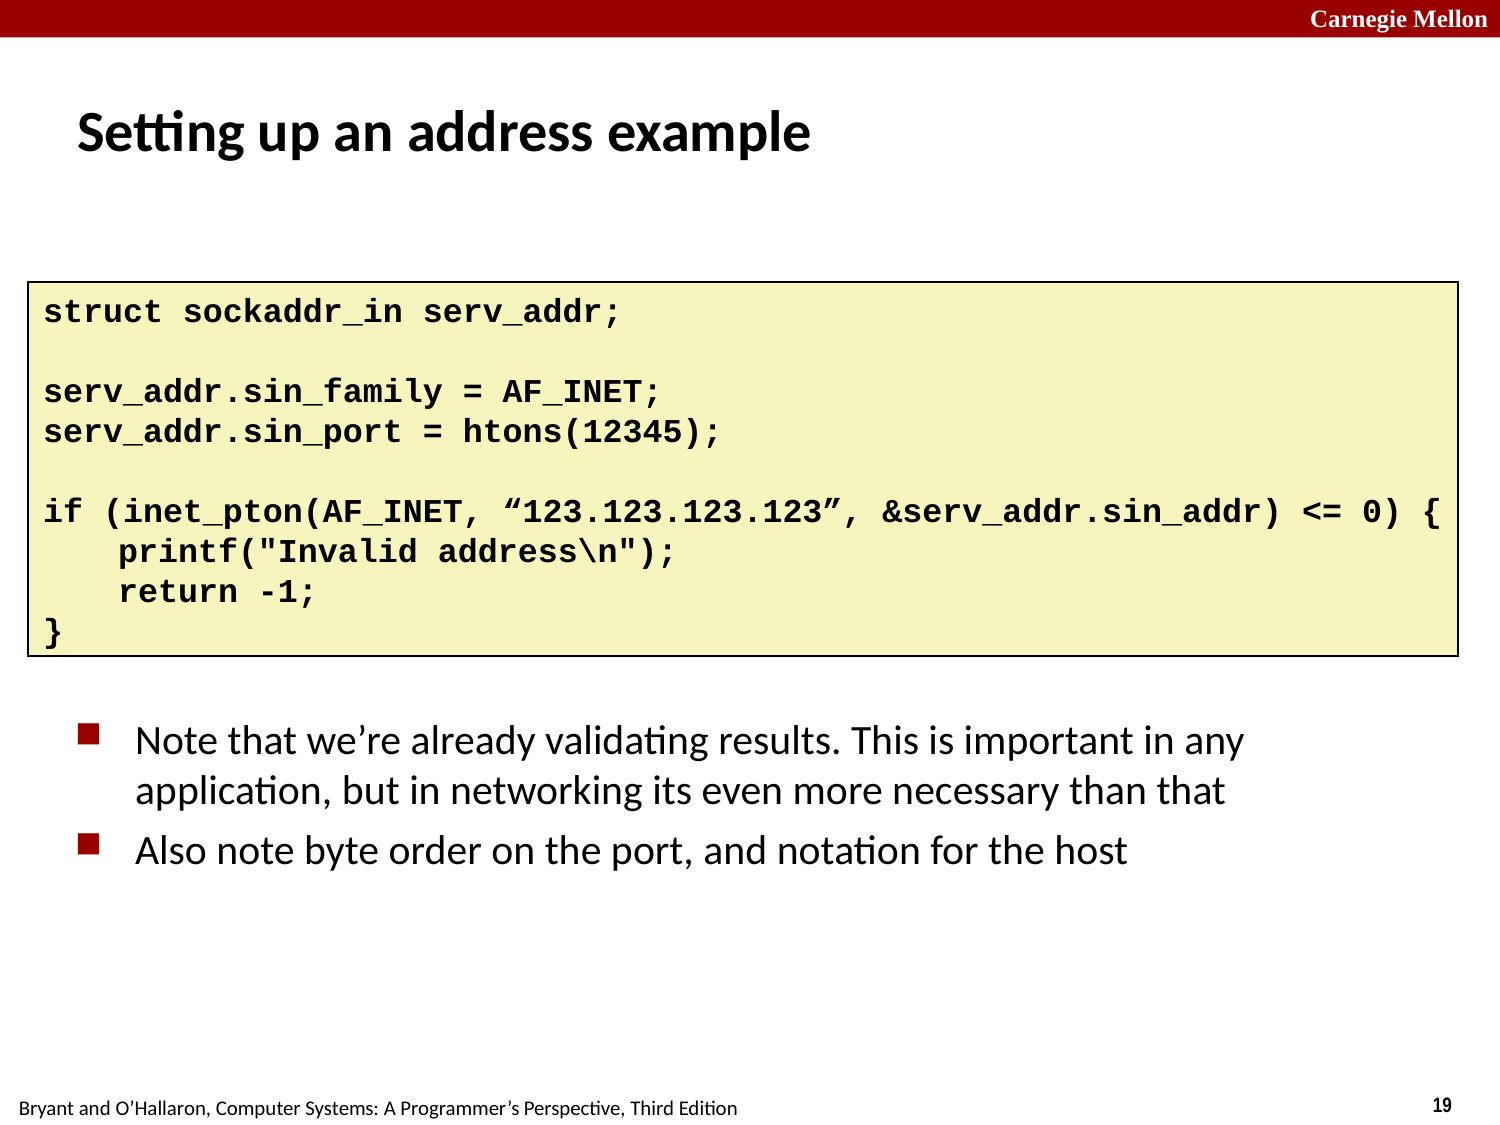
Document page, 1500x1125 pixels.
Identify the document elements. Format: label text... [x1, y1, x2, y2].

title Setting up an address example [62, 80, 1191, 175]
list Note that we’re already validating results. This is important in any application, but in networking its even more necessary than that Also note byte order on the port, and notation for the host [63, 705, 1463, 1080]
text_box struct sockaddr_in serv_addr; serv_addr.sin_family = AF_INET; serv_addr.sin_port = htons(12345); if (inet_pton(AF_INET, “123.123.123.123”, &serv_addr.sin_addr) <= 0) { printf("Invalid address\n"); return -1; } [28, 282, 1458, 657]
